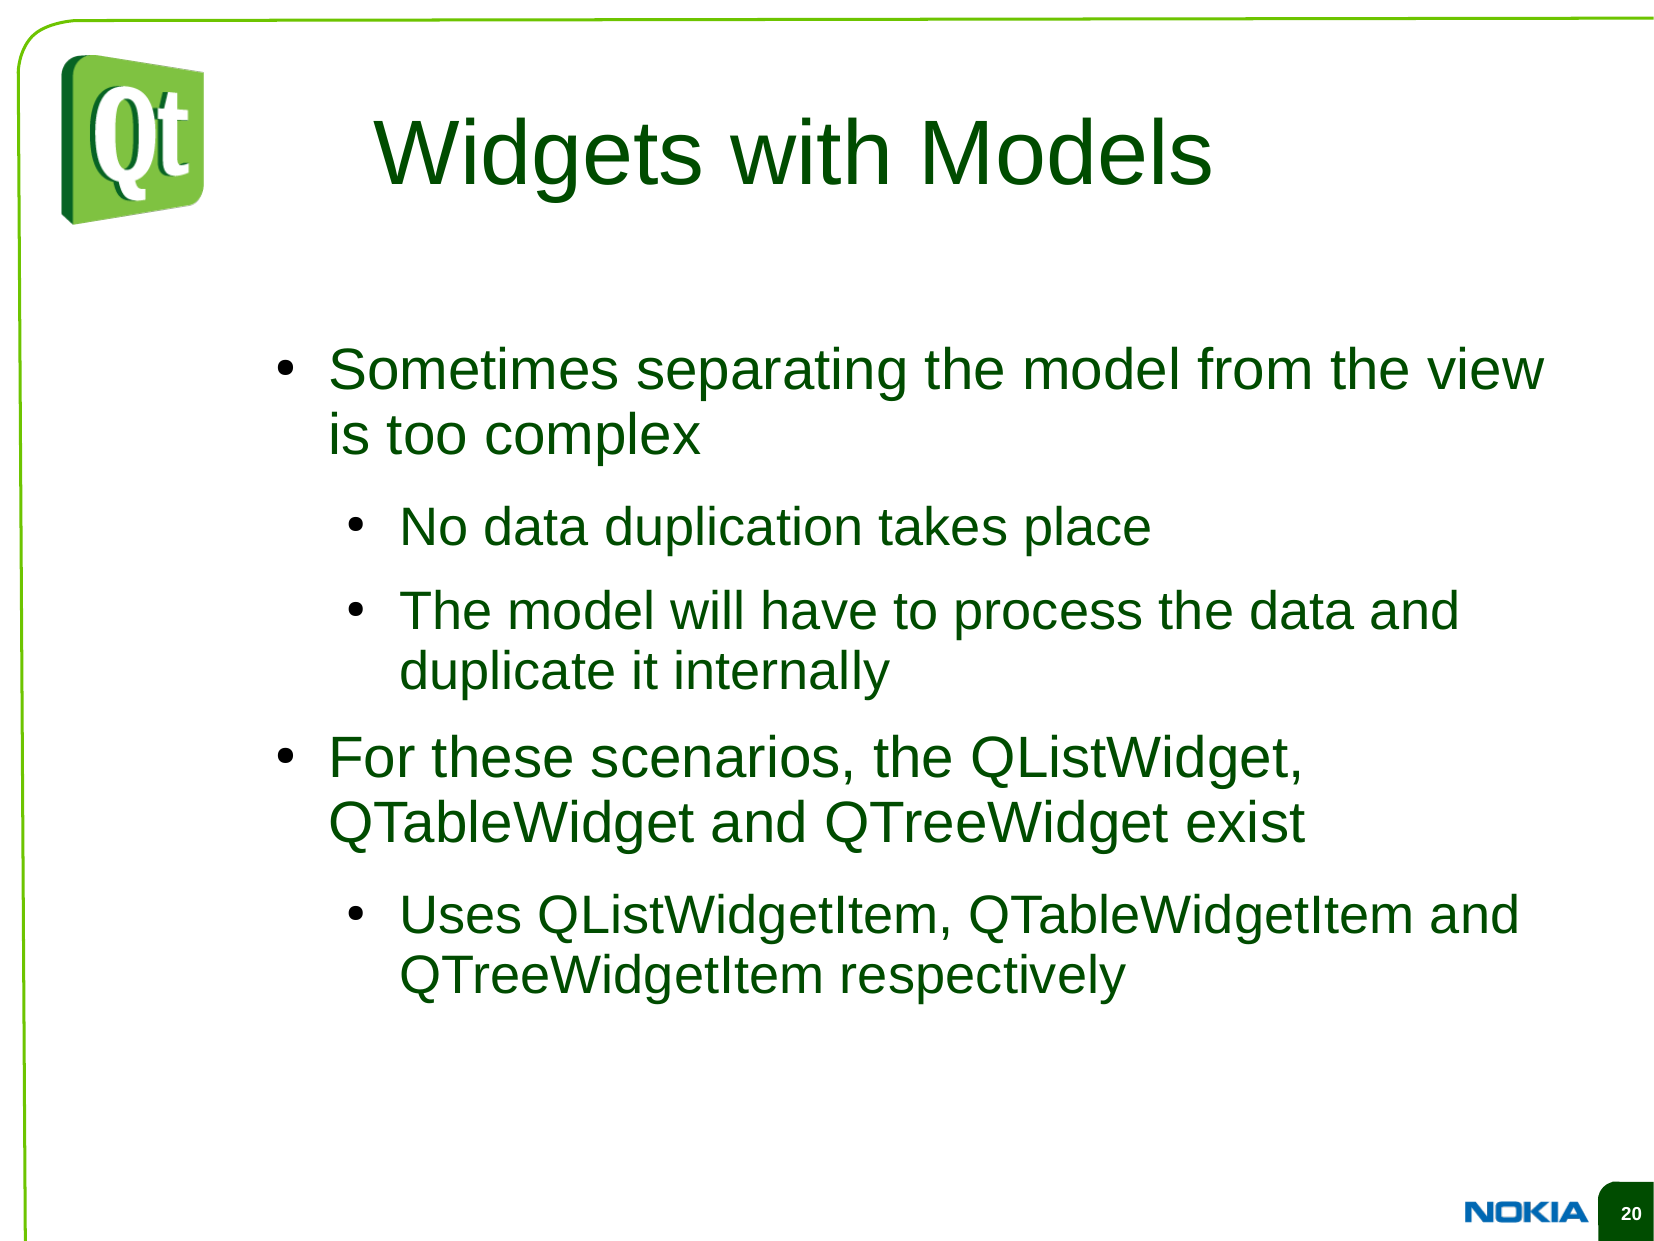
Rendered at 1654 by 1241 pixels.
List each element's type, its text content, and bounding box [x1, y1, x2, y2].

picture [1465, 1201, 1589, 1223]
list Sometimes separating the model from the view is too complex No data duplication takes place The model will have to process the data and duplicate it internally For these scenarios, the QListWidget, QTableWidget and QTreeWidget exist Uses QListWidgetItem, QTableWidgetItem and QTreeWidgetItem respectively [257, 336, 1577, 1156]
picture [61, 55, 204, 225]
title Widgets with Models [257, 56, 1333, 250]
